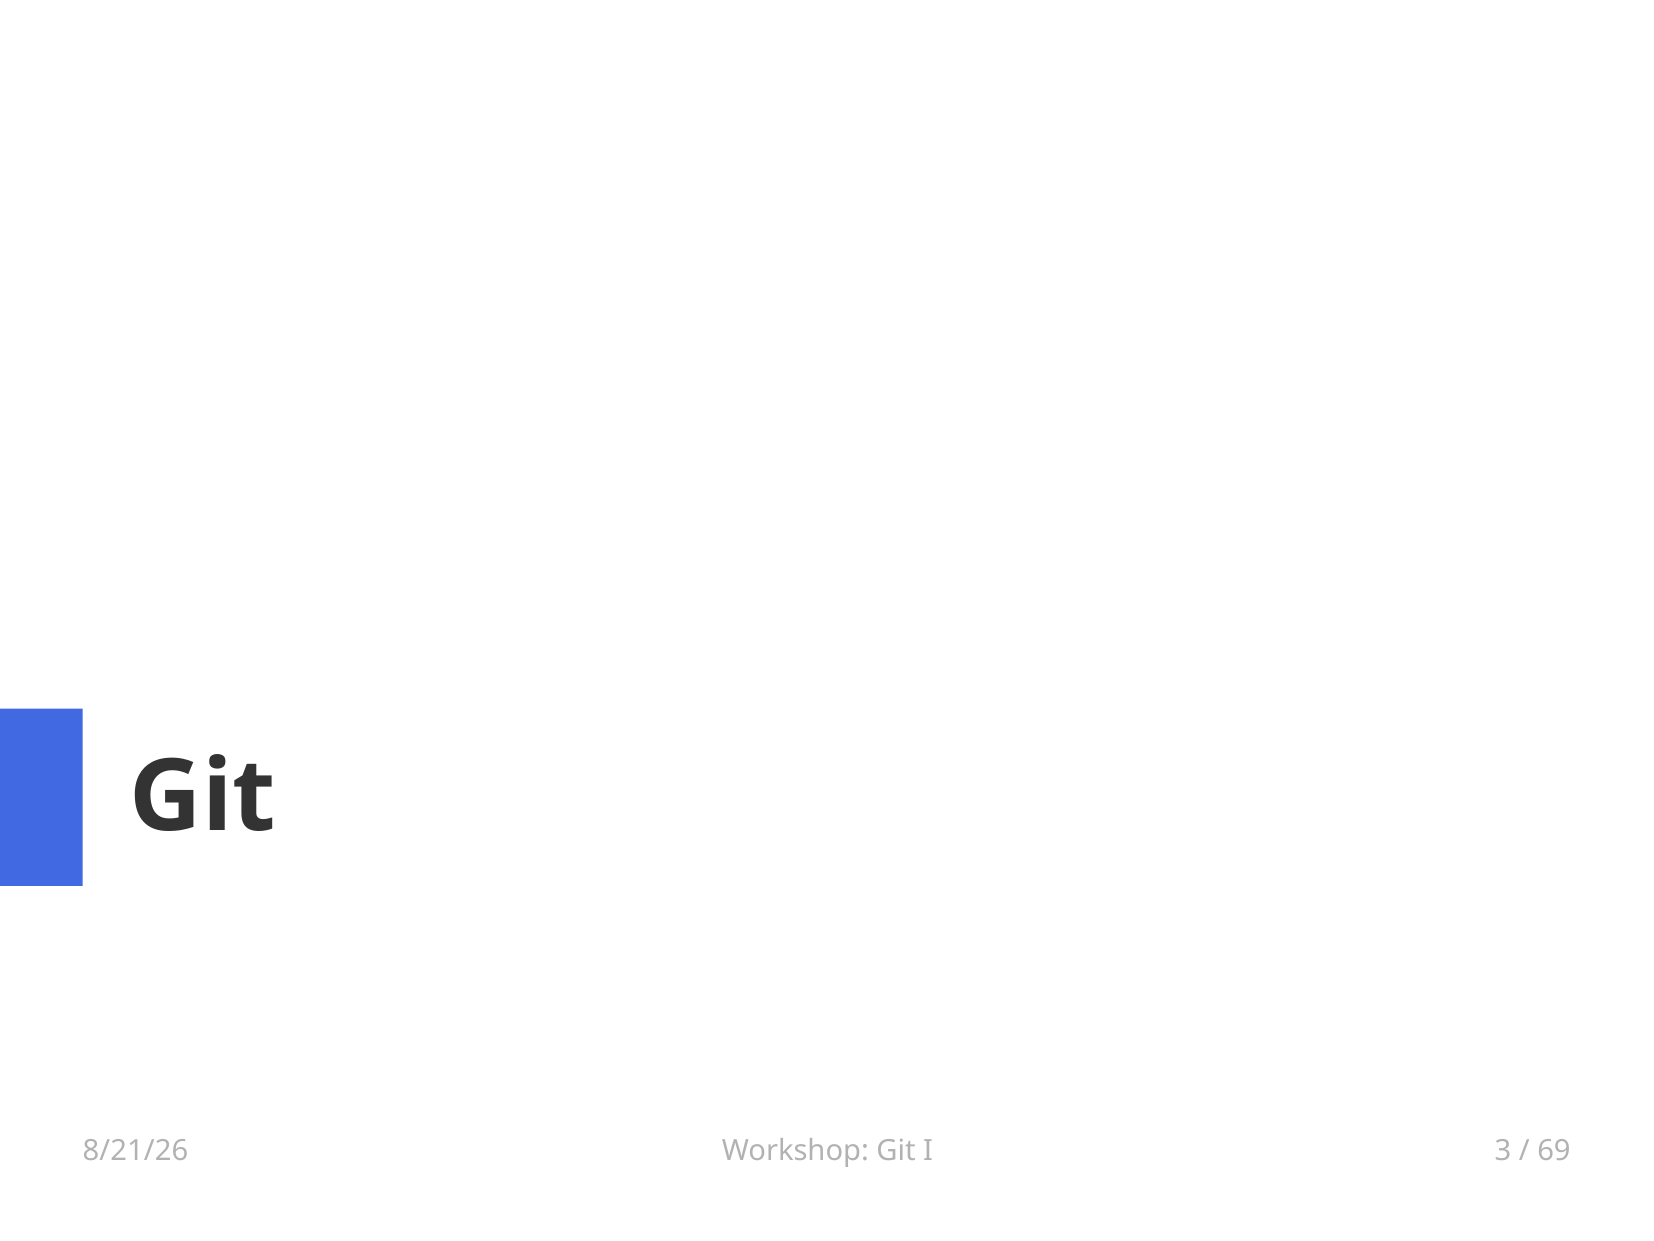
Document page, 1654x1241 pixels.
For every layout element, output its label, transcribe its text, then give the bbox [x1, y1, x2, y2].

title Git [129, 673, 1536, 910]
